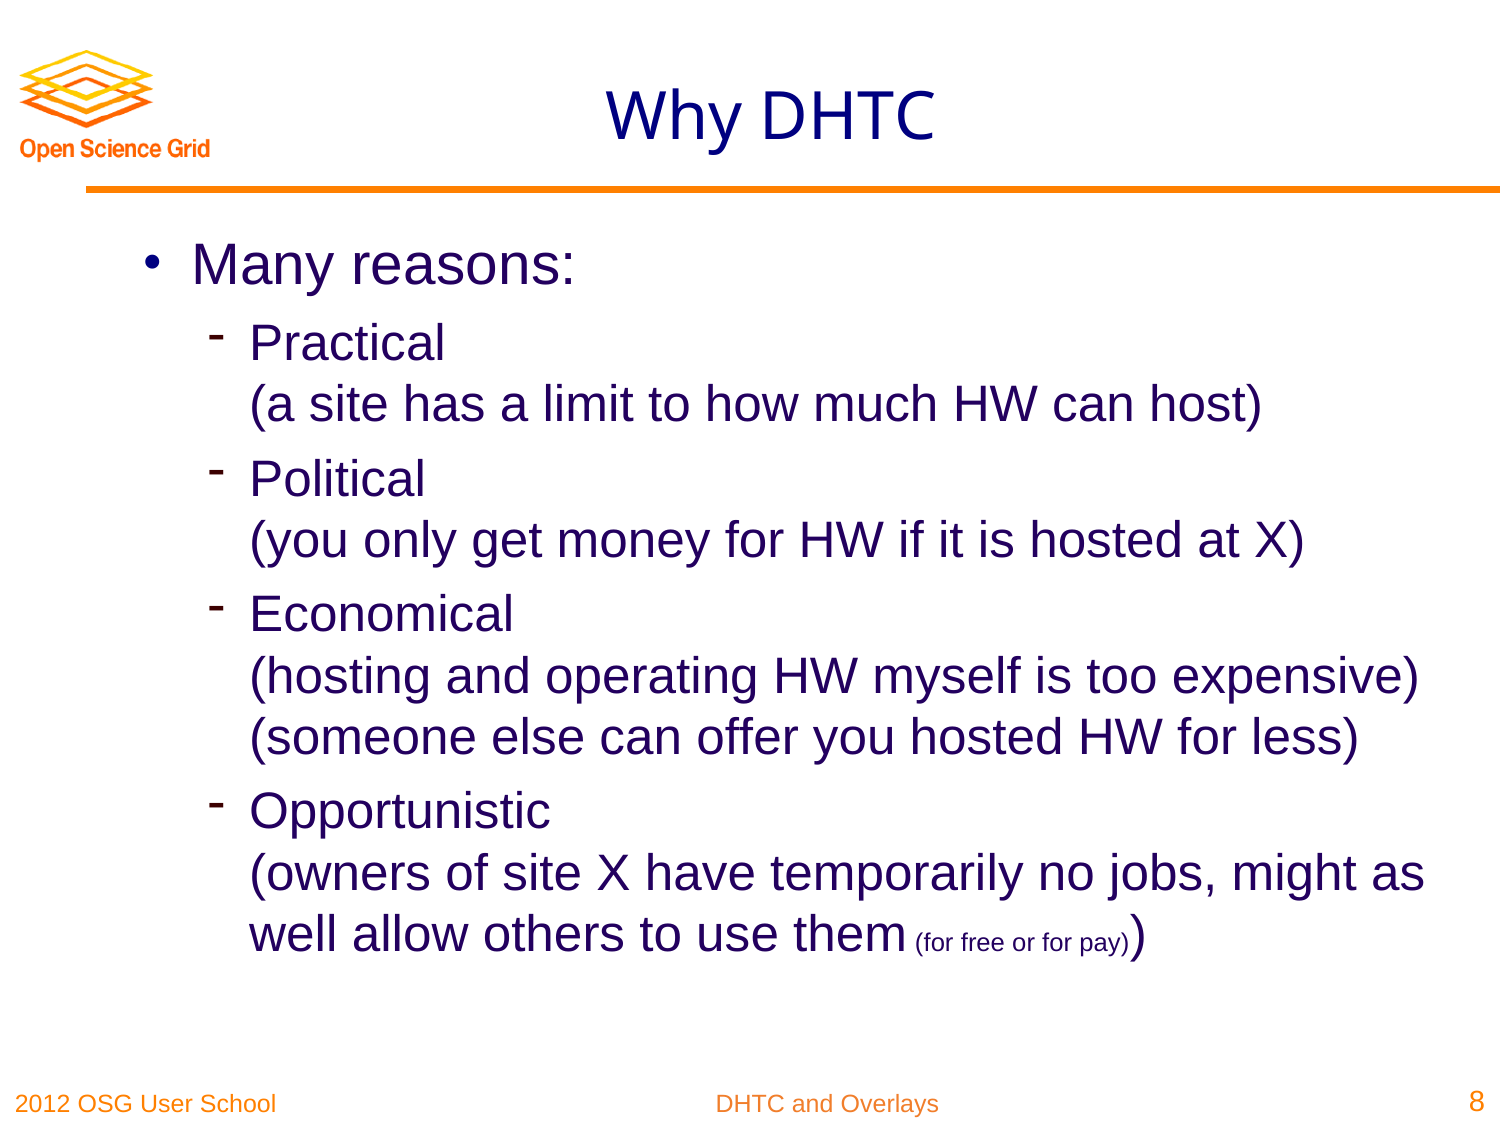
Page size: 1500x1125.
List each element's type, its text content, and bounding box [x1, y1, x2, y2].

text_box <number> [1431, 1050, 1500, 1125]
title Why DHTC [201, 18, 1342, 207]
picture [0, 27, 201, 179]
list Many reasons: Practical (a site has a limit to how much HW can host) Political (you only get money for HW if it is hosted at X) Economical (hosting and operating HW myself is too expensive) (someone else can offer you hosted HW for less) Opportunistic (owners of site X have temporarily no jobs, might as well allow others to use them (for free or for pay)) [127, 218, 1463, 1019]
